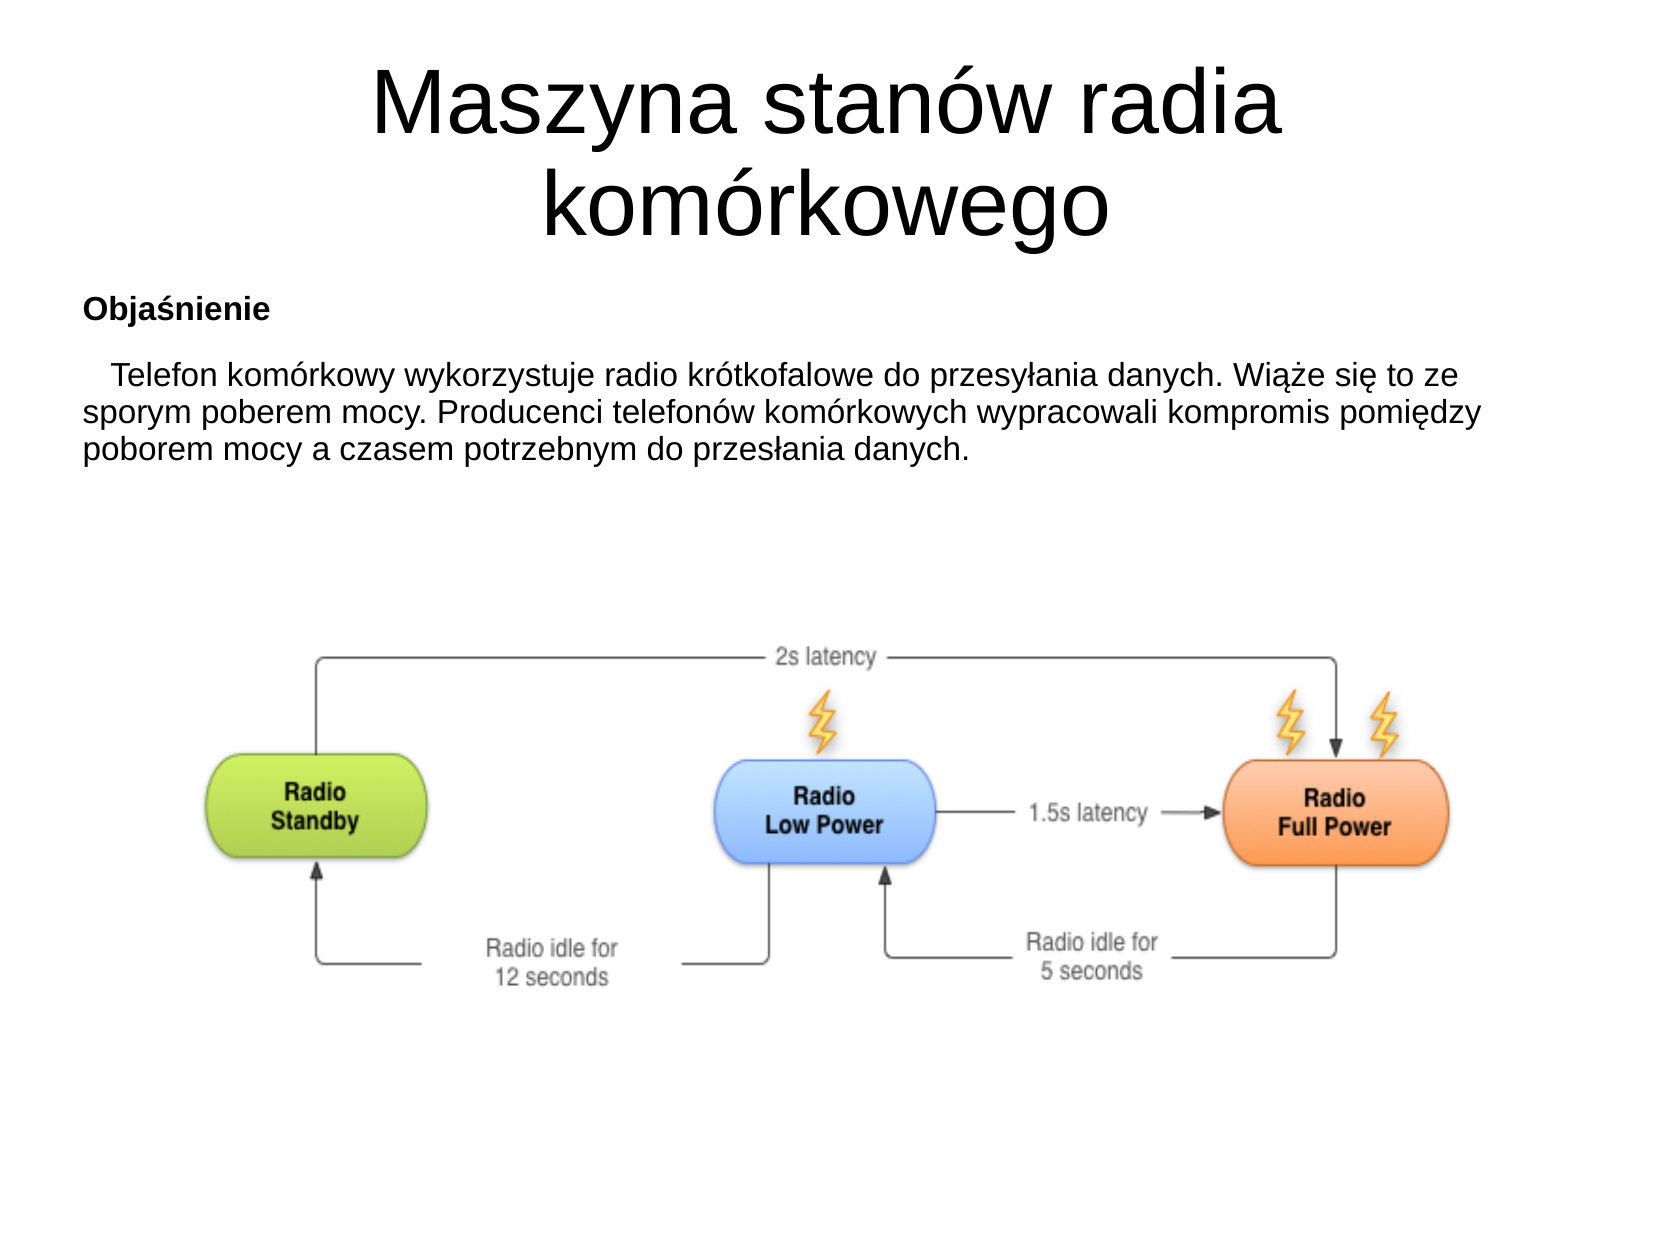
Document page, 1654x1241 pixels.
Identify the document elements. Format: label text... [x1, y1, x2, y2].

list Objaśnienie Telefon komórkowy wykorzystuje radio krótkofalowe do przesyłania danych. Wiąże się to ze sporym poberem mocy. Producenci telefonów komórkowych wypracowali kompromis pomiędzy poborem mocy a czasem potrzebnym do przesłania danych. [82, 290, 1571, 634]
title Maszyna stanów radia komórkowego [82, 49, 1571, 257]
picture [177, 614, 1476, 1021]
